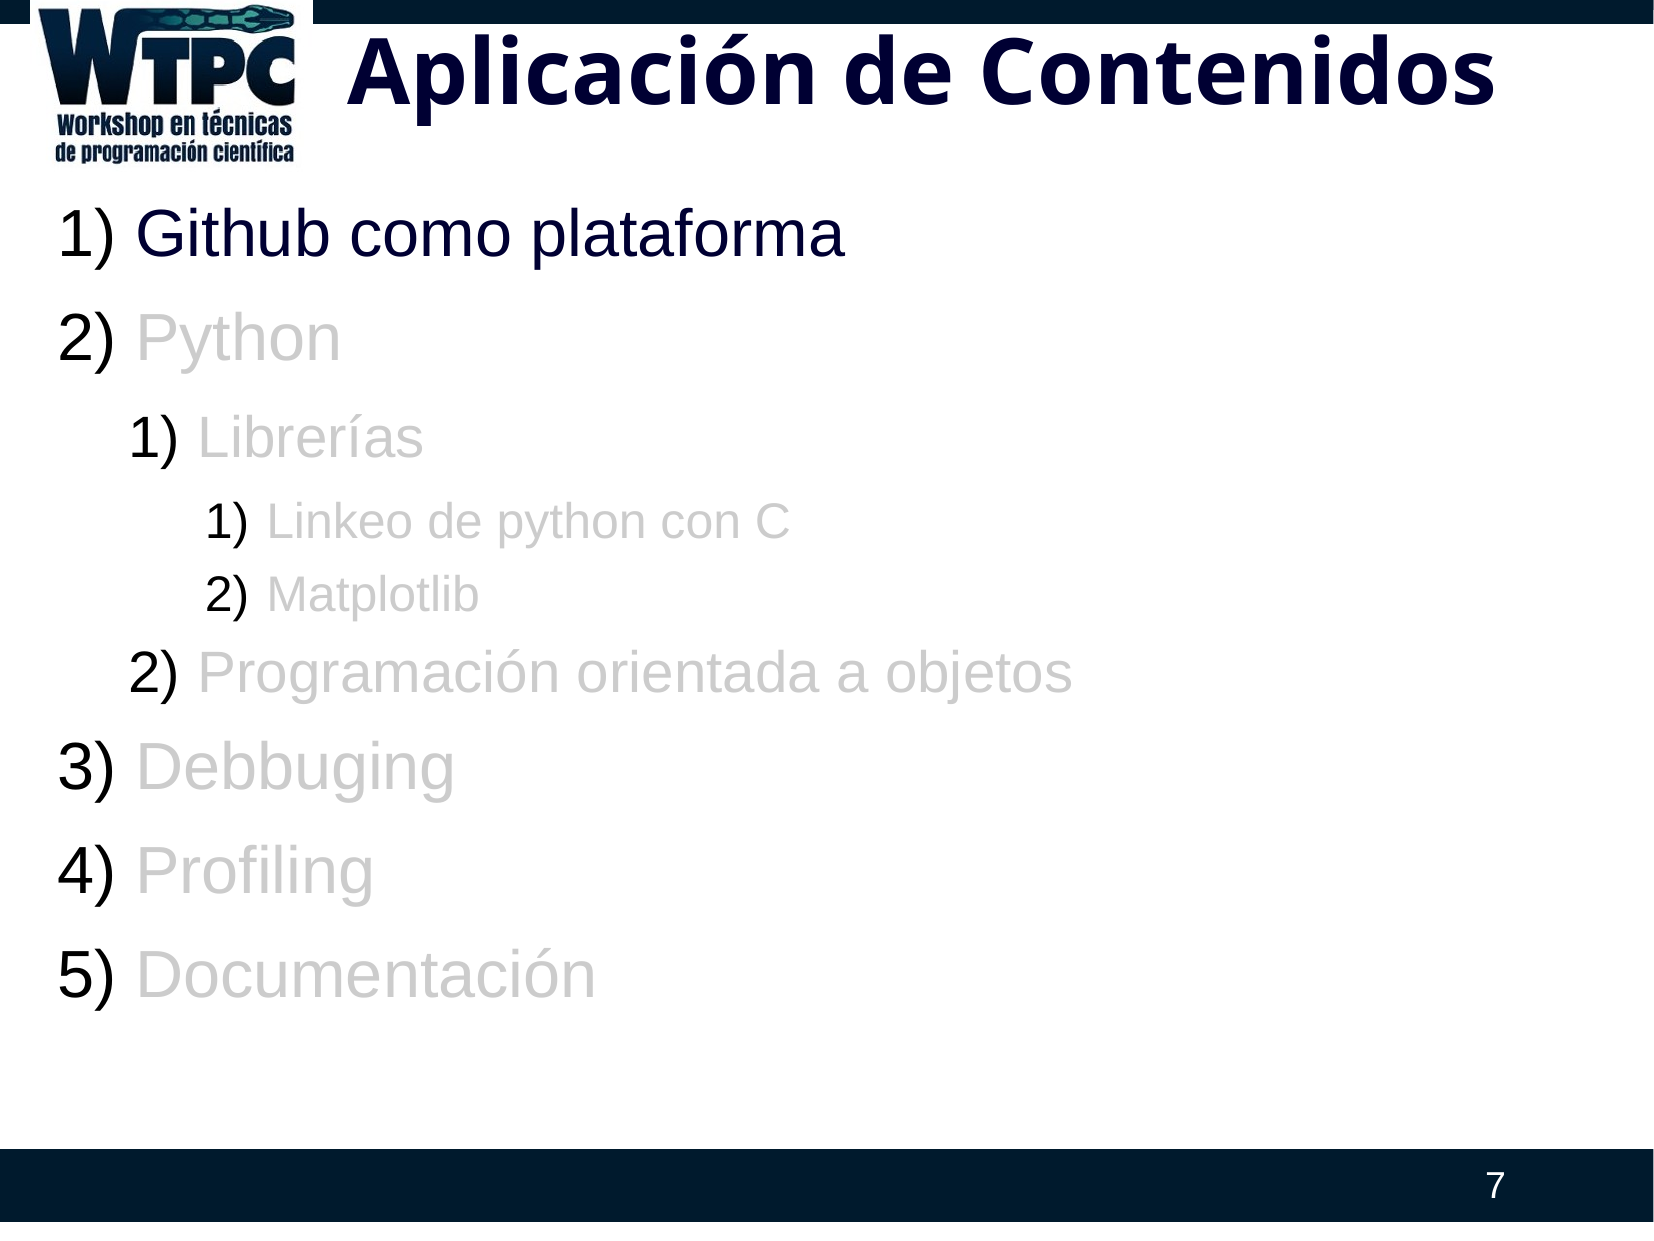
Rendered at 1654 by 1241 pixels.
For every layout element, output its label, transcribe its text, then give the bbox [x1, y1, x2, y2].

picture [0, 1149, 1654, 1223]
picture [0, 0, 1654, 175]
text_box <número> [1470, 1156, 1654, 1228]
list Github como plataforma Python Librerías Linkeo de python con C Matplotlib Programación orientada a objetos Debbuging Profiling Documentación [39, 195, 1617, 1106]
title Aplicación de Contenidos [347, 24, 1569, 125]
